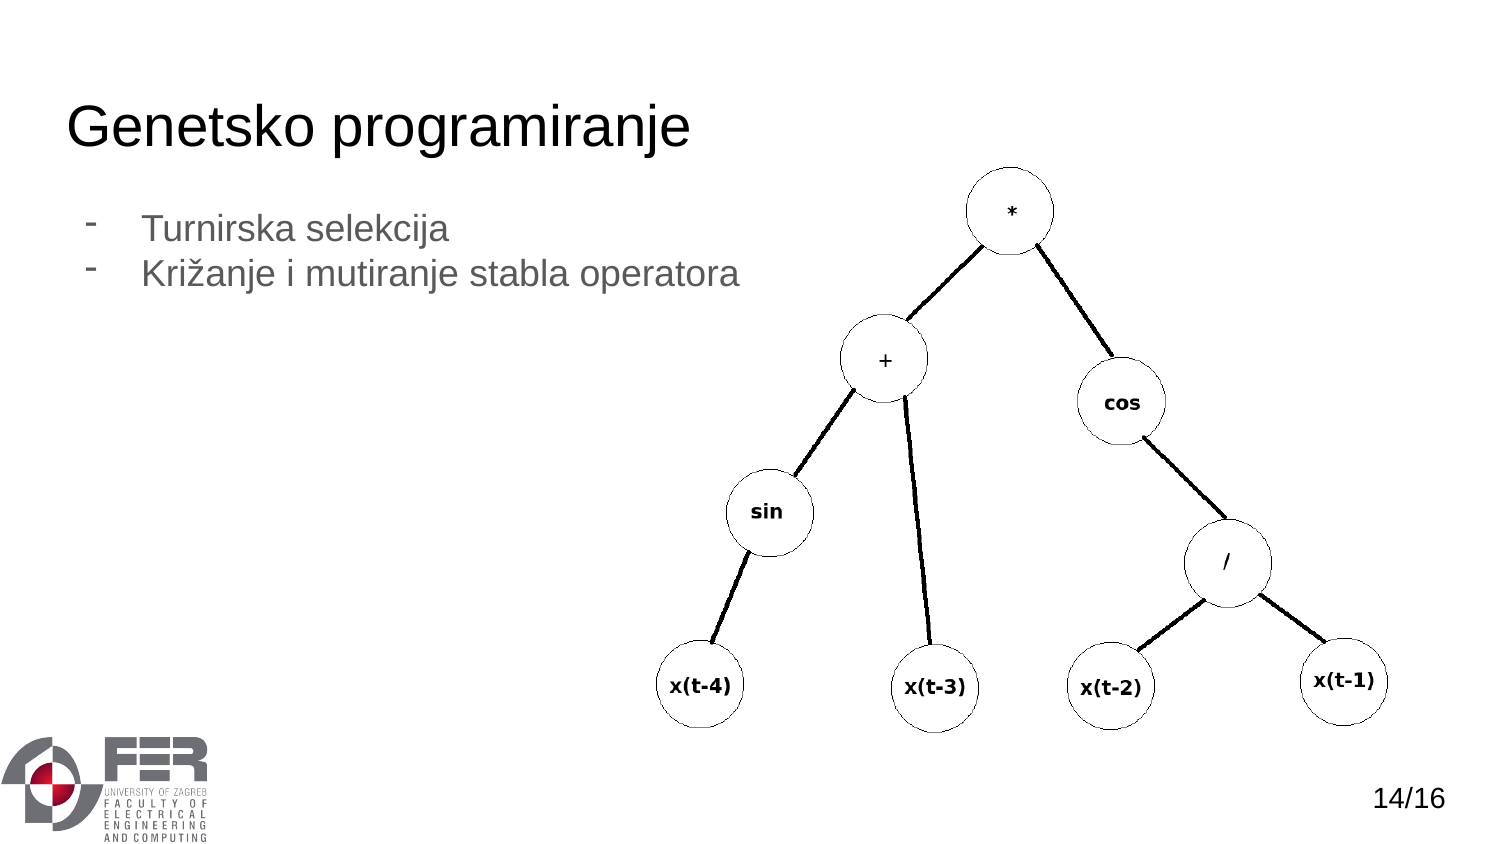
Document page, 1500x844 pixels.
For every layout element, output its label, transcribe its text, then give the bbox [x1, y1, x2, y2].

picture [651, 167, 1390, 189]
picture [0, 736, 208, 844]
title Genetsko programiranje [51, 72, 1449, 167]
list Turnirska selekcija Križanje i mutiranje stabla operatora [51, 189, 1449, 750]
slide_number <number>/16 [1357, 764, 1480, 830]
